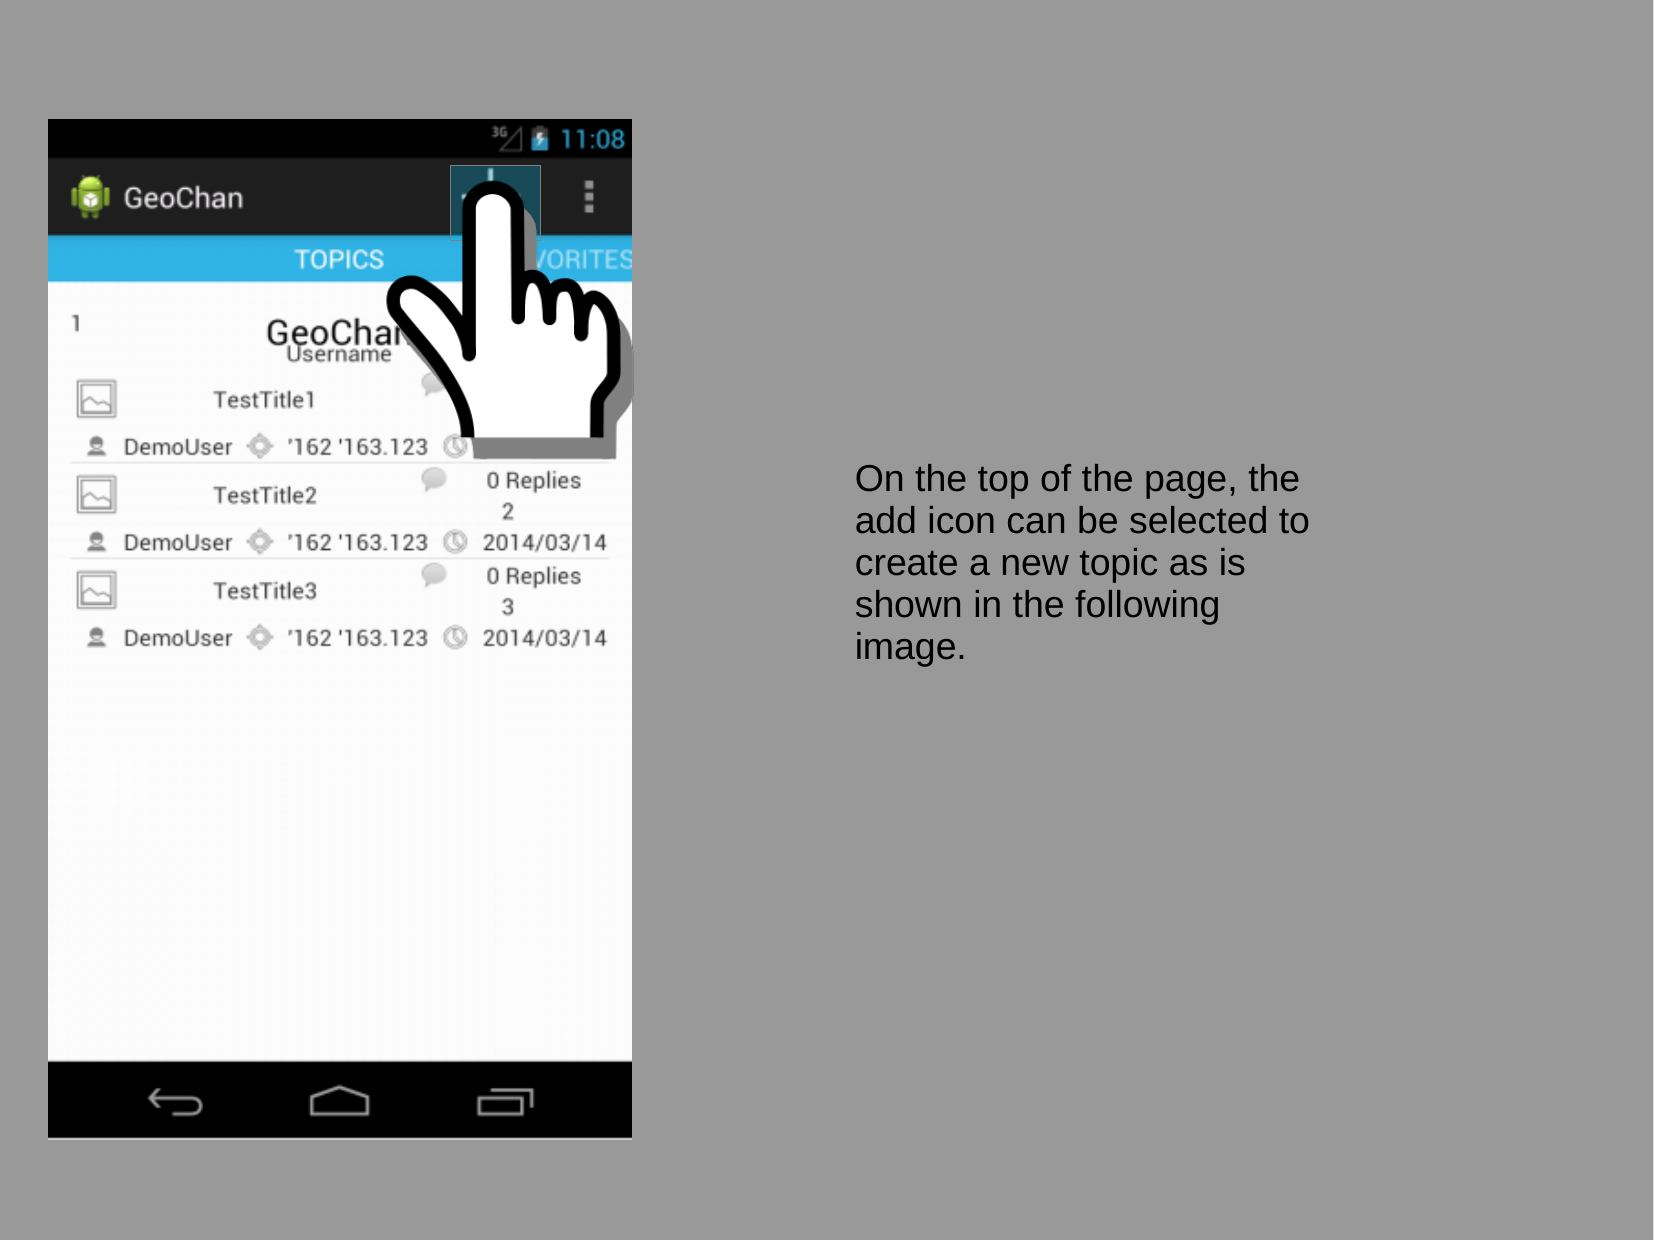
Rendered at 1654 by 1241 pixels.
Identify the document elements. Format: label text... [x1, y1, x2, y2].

picture [48, 119, 646, 1141]
text_box On the top of the page, the add icon can be selected to create a new topic as is shown in the following image. [840, 450, 1351, 675]
